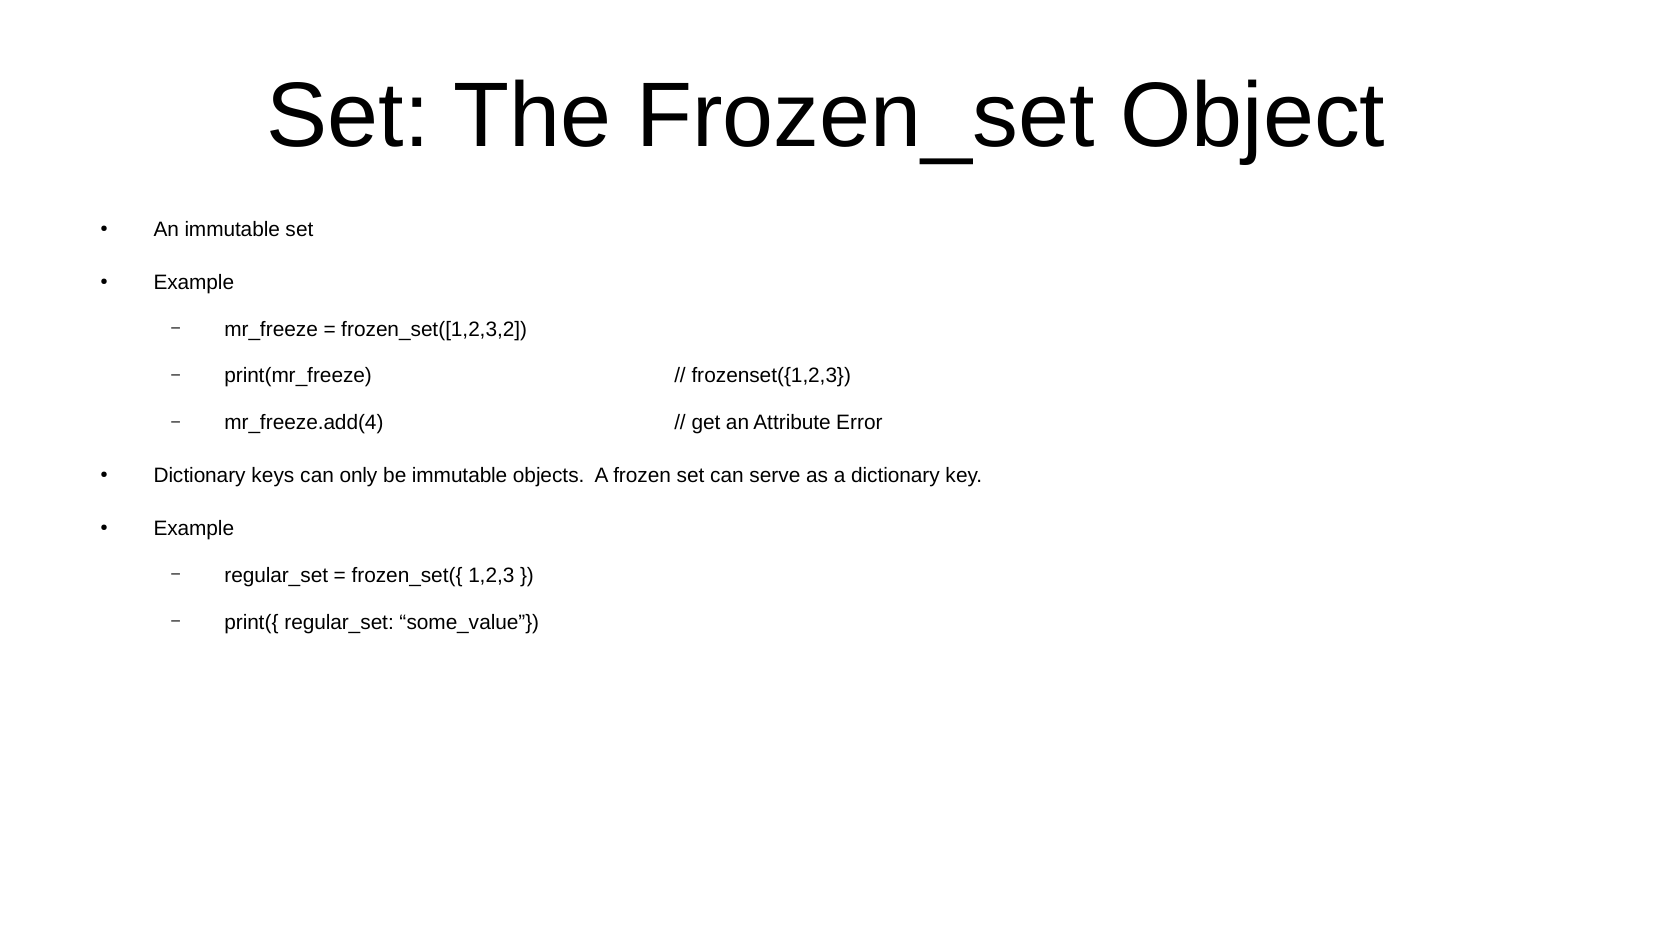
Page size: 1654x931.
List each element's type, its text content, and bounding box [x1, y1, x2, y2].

title Set: The Frozen_set Object [82, 37, 1571, 193]
list An immutable set Example mr_freeze = frozen_set([1,2,3,2]) print(mr_freeze) // frozenset({1,2,3}) mr_freeze.add(4) // get an Attribute Error Dictionary keys can only be immutable objects. A frozen set can serve as a dictionary key. Example regular_set = frozen_set({ 1,2,3 }) print({ regular_set: “some_value”}) [82, 217, 1606, 901]
